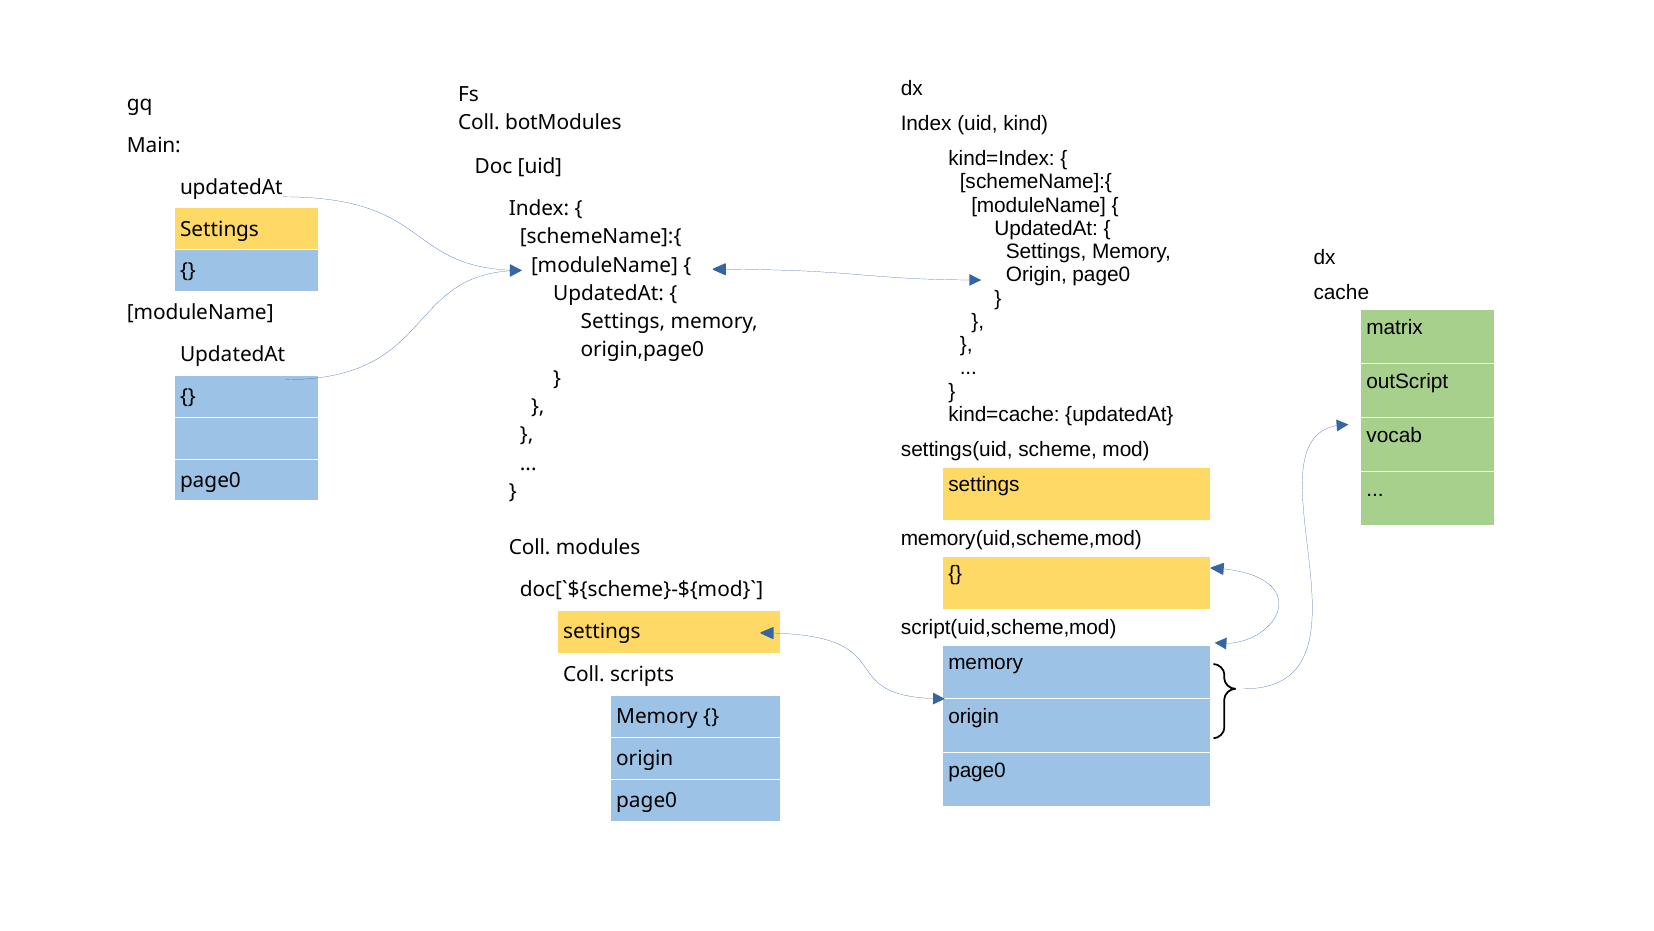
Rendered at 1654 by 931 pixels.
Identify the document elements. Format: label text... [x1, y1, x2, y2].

table_cell [moduleName] [122, 292, 318, 333]
table_cell Coll. modules [504, 527, 780, 568]
table_cell [453, 611, 503, 653]
table_cell [122, 418, 174, 459]
table_cell doc[`${scheme}-${mod}`] [504, 569, 780, 610]
table_cell [504, 654, 557, 695]
table_cell [895, 753, 942, 806]
table_cell [1308, 310, 1360, 363]
table_cell [895, 646, 942, 698]
table_cell UpdatedAt [175, 334, 318, 375]
table_header [175, 83, 318, 124]
table_cell [504, 611, 557, 653]
table_cell [122, 166, 174, 207]
table_cell Coll. scripts [558, 654, 780, 695]
table_cell [122, 250, 174, 291]
table_cell page0 [175, 460, 318, 500]
table_cell Settings [175, 208, 318, 249]
table_cell [122, 376, 174, 417]
table_cell [895, 557, 942, 609]
table_cell updatedAt [175, 166, 318, 207]
table_cell page0 [611, 780, 780, 821]
table_cell {} [943, 557, 1210, 609]
table_cell [558, 738, 610, 779]
table_cell settings(uid, scheme, mod) [895, 432, 1210, 466]
table_cell [122, 208, 174, 249]
table_cell [1308, 418, 1360, 471]
table_cell [453, 188, 503, 269]
table_cell [453, 780, 503, 821]
table_cell [504, 696, 557, 737]
table_cell [453, 696, 503, 737]
table_cell vocab [1361, 418, 1494, 471]
table_cell memory(uid,scheme,mod) [895, 521, 1210, 555]
table_cell [122, 460, 174, 500]
table_cell [1308, 364, 1360, 417]
table_cell [558, 696, 610, 737]
table_header [943, 71, 1210, 105]
table_cell [504, 738, 557, 779]
table_header Fs Coll. botModules [453, 74, 780, 145]
table_cell matrix [1361, 310, 1494, 363]
table_cell [504, 780, 557, 821]
table_cell Doc [uid] [453, 146, 780, 187]
table_cell [453, 272, 503, 526]
table_cell [895, 699, 942, 752]
table_cell {} [175, 376, 318, 417]
table_cell [453, 569, 503, 610]
table_cell [895, 141, 942, 279]
table_cell Memory {} [611, 696, 780, 737]
table_cell memory [943, 646, 1210, 698]
table_cell [1308, 472, 1360, 525]
table_cell [122, 334, 174, 375]
table_cell [175, 418, 318, 459]
table_cell [558, 780, 610, 821]
table_cell cache [1308, 275, 1494, 309]
table_cell outScript [1361, 364, 1494, 417]
table_cell [895, 468, 942, 520]
table_cell [895, 278, 942, 431]
table_cell page0 [943, 753, 1210, 806]
table_cell [453, 259, 503, 288]
table_cell settings [558, 611, 780, 653]
table_cell [453, 654, 503, 695]
table_cell origin [611, 738, 780, 779]
table_cell ... [1361, 472, 1494, 525]
table_cell Index (uid, kind) [895, 106, 1210, 140]
table_cell script(uid,scheme,mod) [895, 610, 1210, 644]
table_header dx [1308, 240, 1360, 274]
table_cell [453, 738, 503, 779]
table_header [1361, 240, 1494, 274]
table_header gq [122, 83, 174, 124]
table_header dx [895, 71, 942, 105]
table_cell {} [175, 250, 318, 291]
table_cell settings [943, 468, 1210, 520]
table_cell kind=Index: { [schemeName]:{ [moduleName] { UpdatedAt: { Settings, Memory, Origin, page0 } }, }, ... } kind=cache: {updatedAt} [943, 141, 1210, 431]
table_cell Main: [122, 125, 318, 165]
table_cell [453, 527, 503, 568]
table_cell origin [943, 699, 1210, 752]
table_cell Index: { [schemeName]:{ [moduleName] { UpdatedAt: { Settings, memory, origin,page0 } }, }, ... } [504, 188, 780, 526]
table_cell [895, 693, 913, 698]
